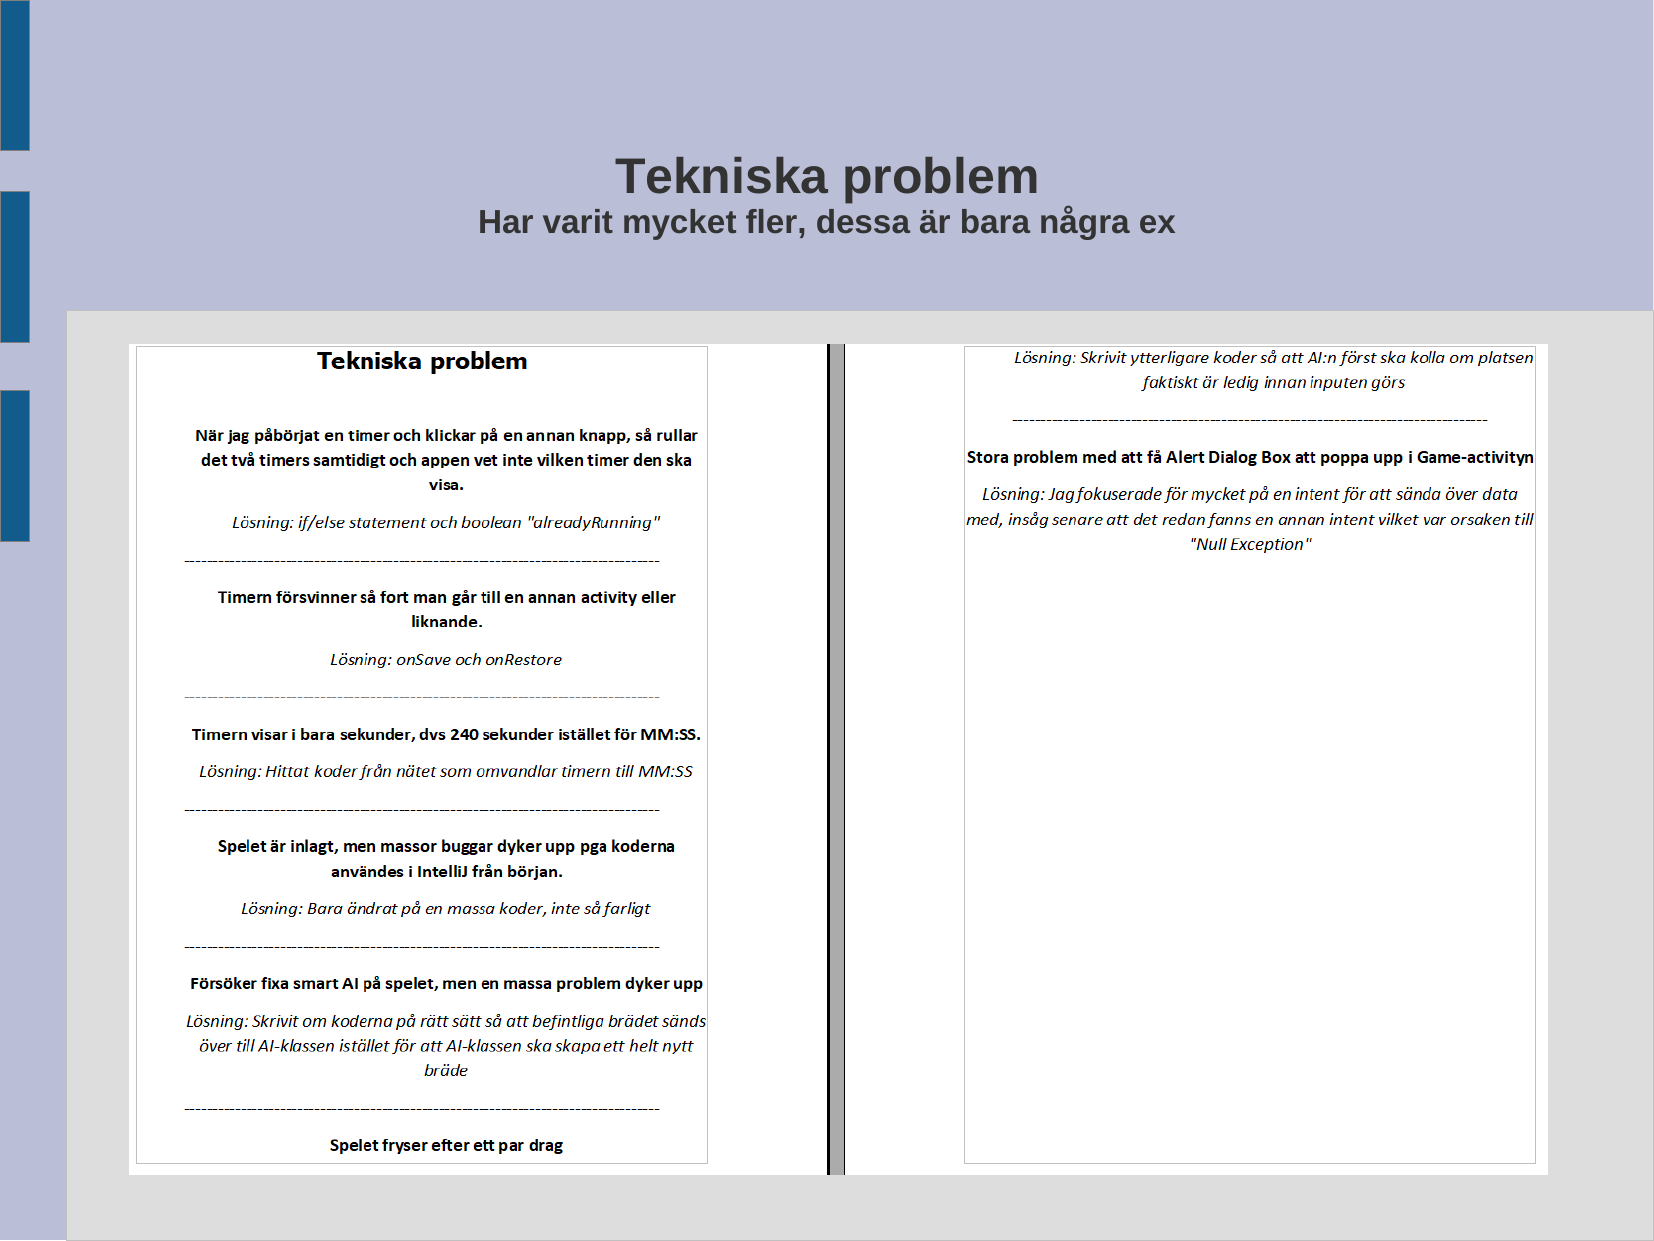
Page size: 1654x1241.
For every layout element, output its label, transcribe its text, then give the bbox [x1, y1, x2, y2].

picture [129, 344, 1548, 1175]
title Tekniska problem Har varit mycket fler, dessa är bara några ex [121, 91, 1534, 299]
